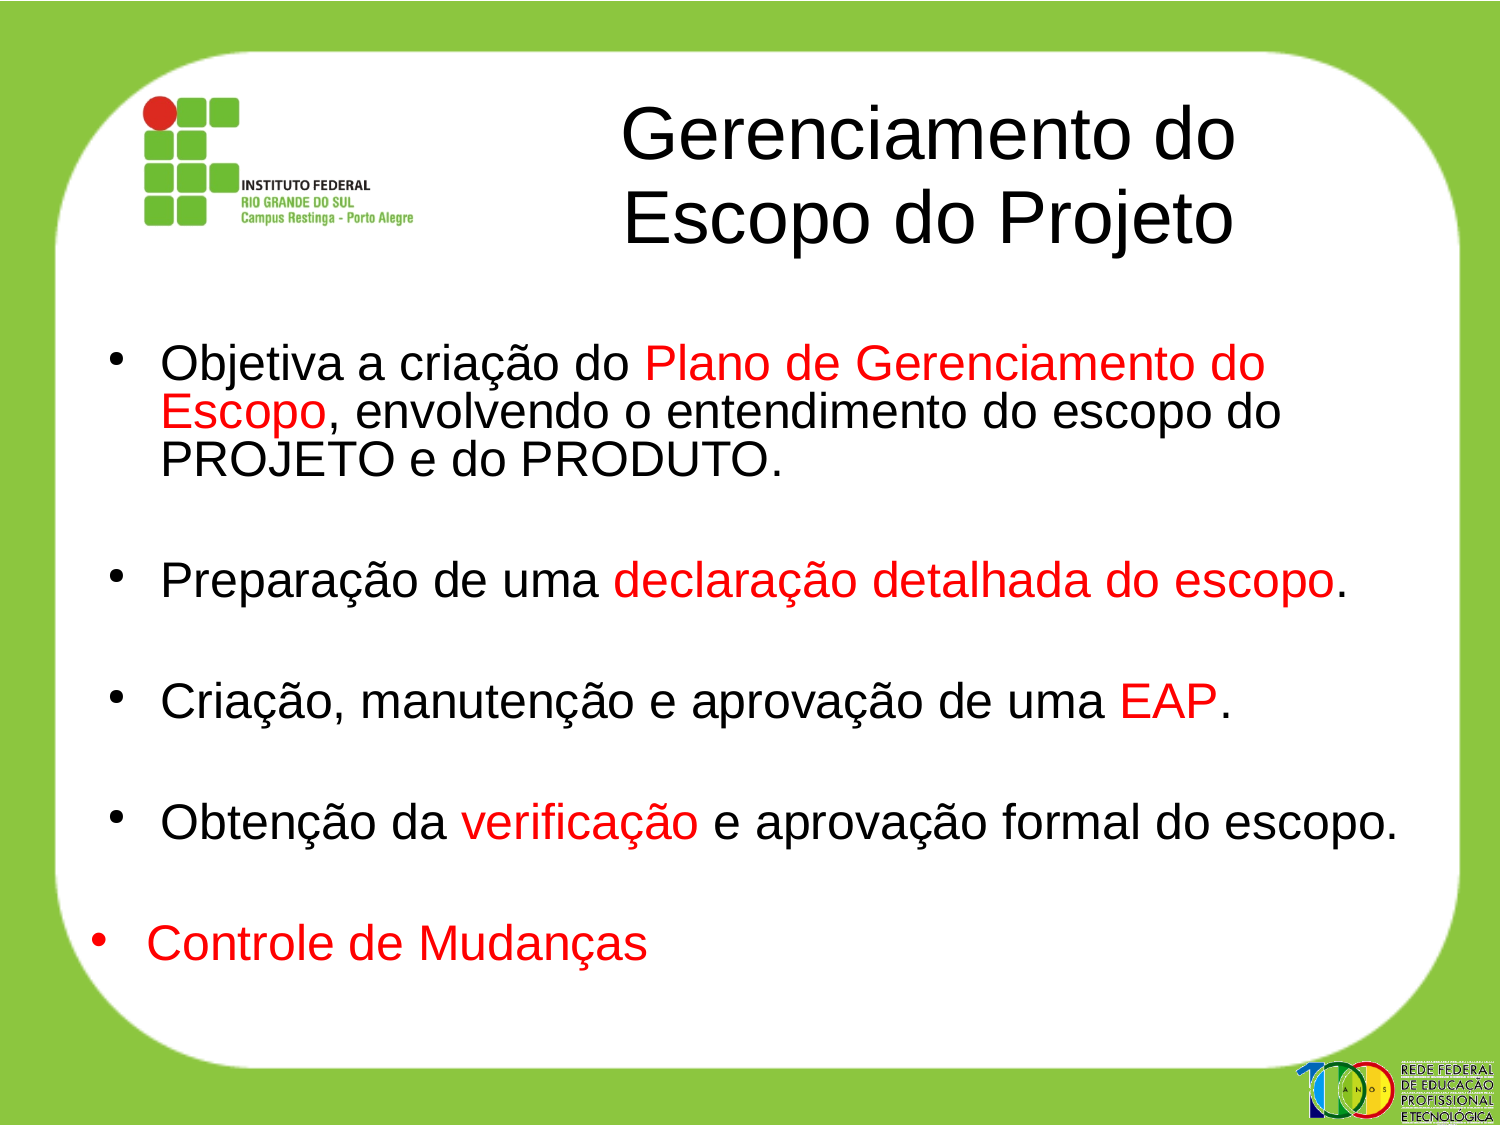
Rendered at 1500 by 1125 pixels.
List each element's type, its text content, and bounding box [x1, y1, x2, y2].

list Objetiva a criação do Plano de Gerenciamento do Escopo, envolvendo o entendimento do escopo do PROJETO e do PRODUTO. Preparação de uma declaração detalhada do escopo. Criação, manutenção e aprovação de uma EAP. Obtenção da verificação e aprovação formal do escopo. Controle de Mudanças [75, 262, 1426, 1035]
text_box Gerenciamento do Escopo do Projeto [519, 91, 1339, 260]
picture [0, 1, 1500, 1125]
